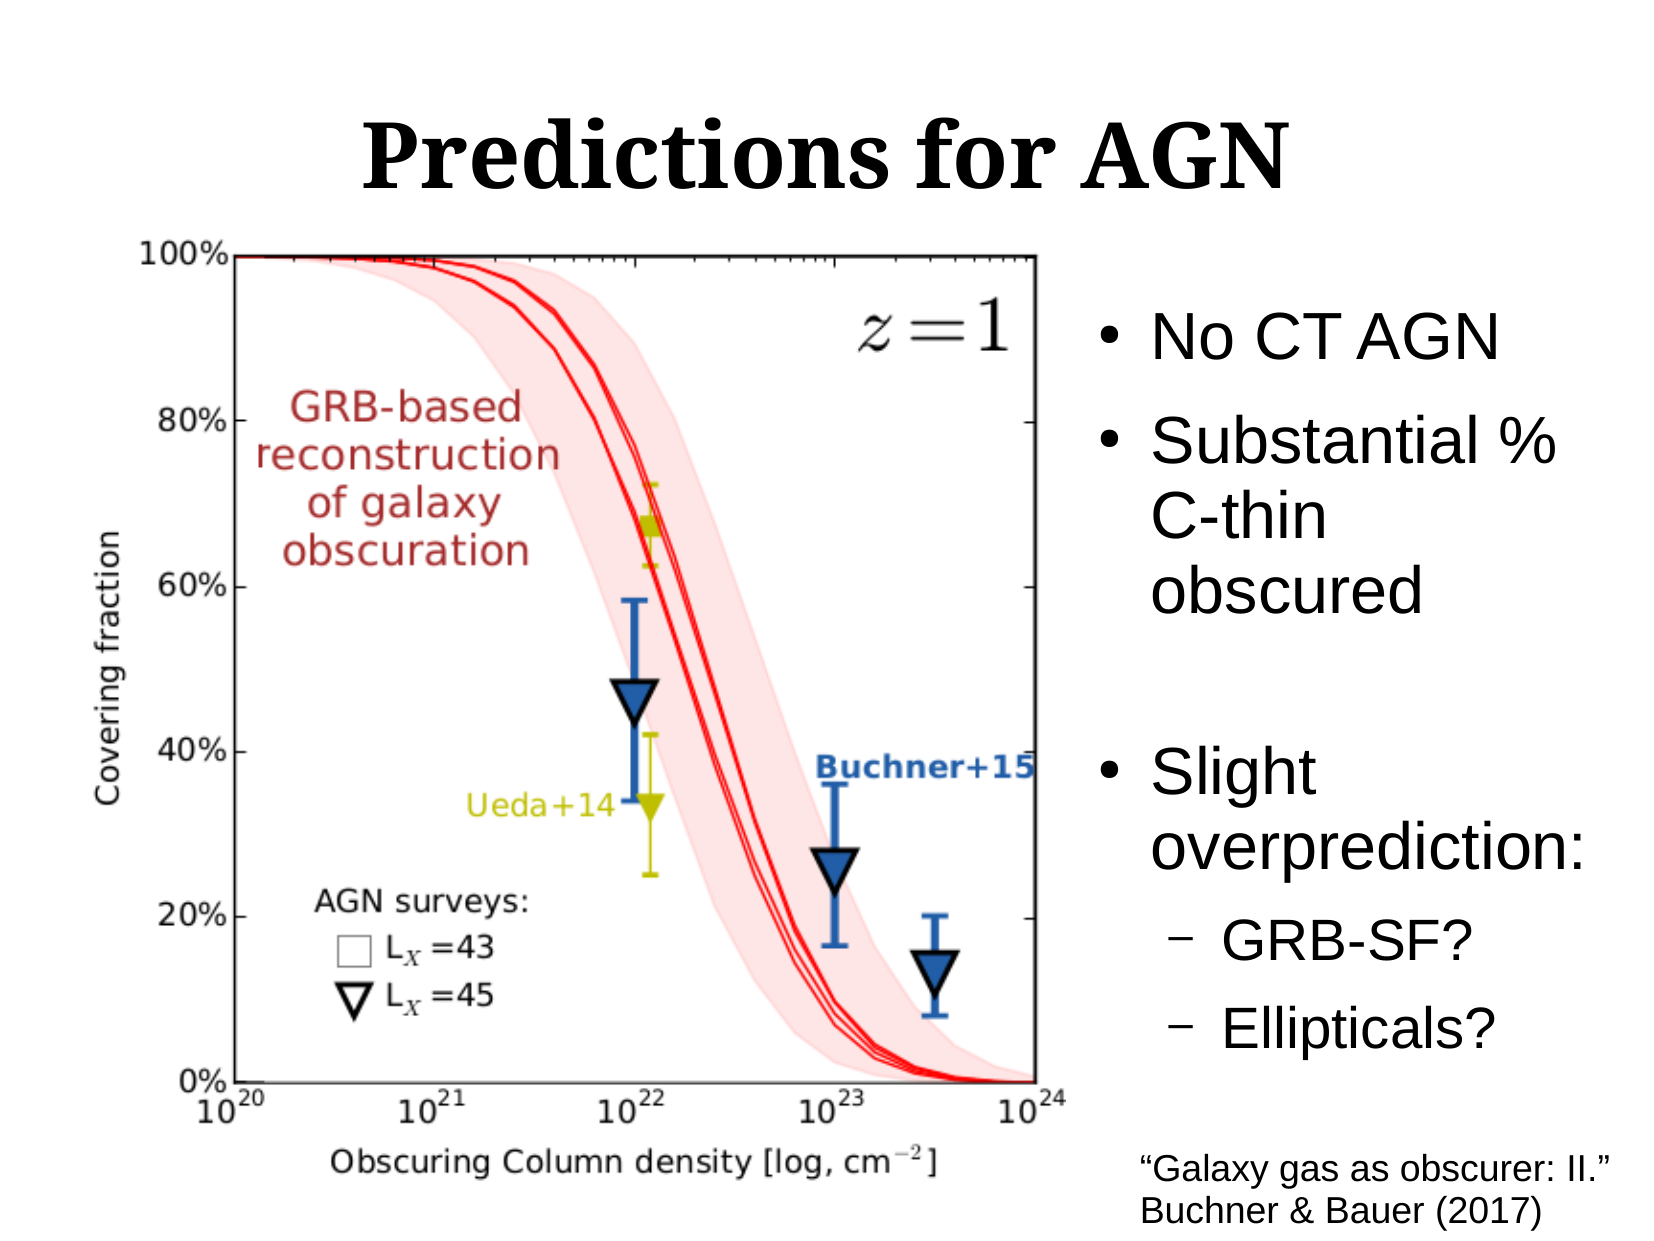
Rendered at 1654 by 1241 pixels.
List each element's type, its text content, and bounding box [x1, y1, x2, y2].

title Predictions for AGN [82, 49, 1571, 257]
list Slight overprediction: GRB-SF? Ellipticals? [1080, 691, 1621, 1126]
picture [75, 236, 1066, 1201]
text_box “Galaxy gas as obscurer: II.” Buchner & Bauer (2017) [1125, 1140, 1646, 1240]
list No CT AGN Substantial % C-thin obscured [1080, 195, 1621, 691]
